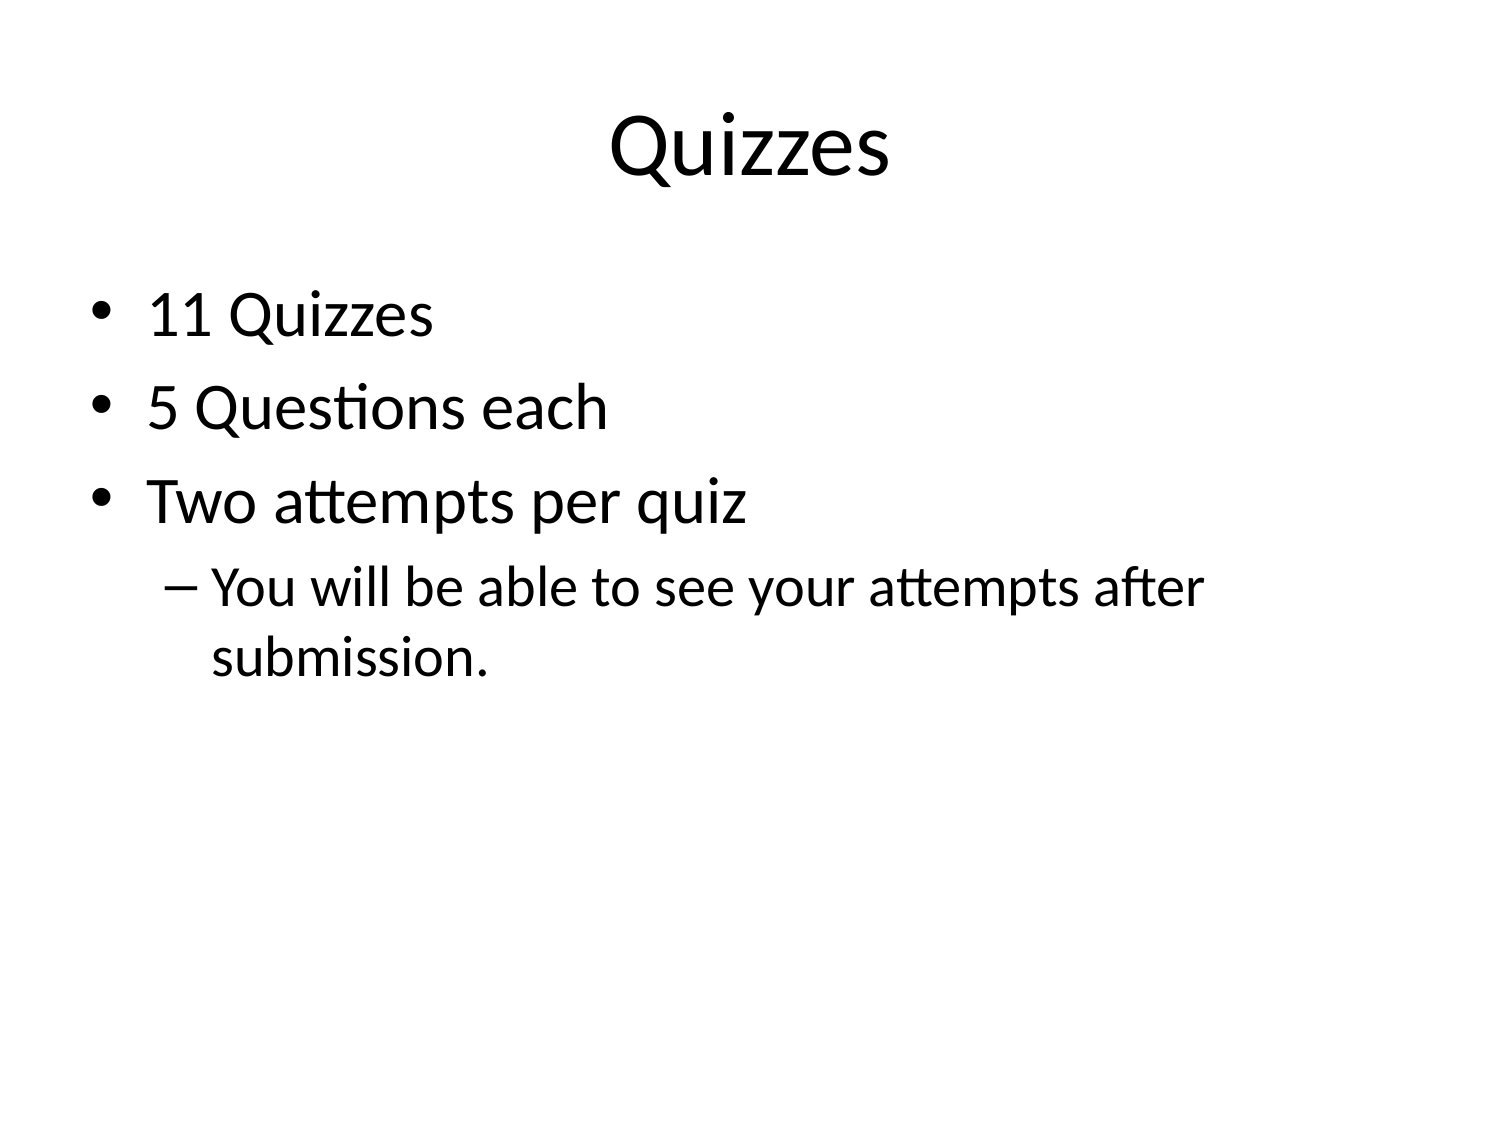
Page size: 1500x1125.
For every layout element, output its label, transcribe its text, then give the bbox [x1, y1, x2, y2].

text_box Quizzes [74, 45, 1425, 233]
text_box 11 Quizzes 5 Questions each Two attempts per quiz You will be able to see your attempts after submission. [74, 262, 1425, 1005]
